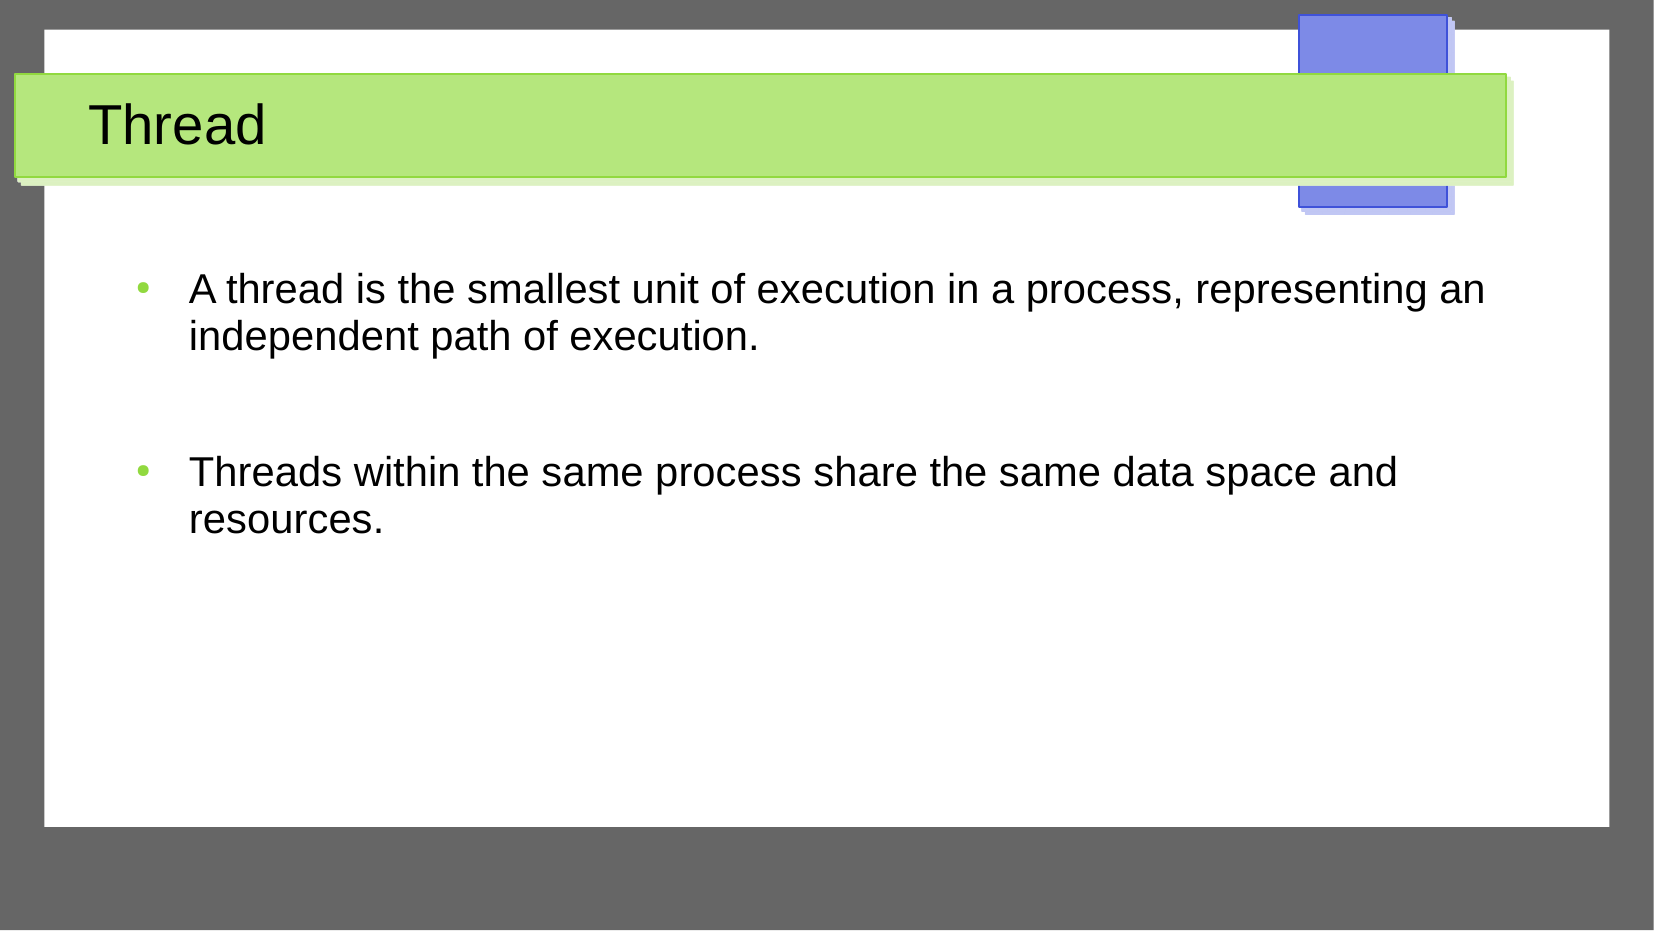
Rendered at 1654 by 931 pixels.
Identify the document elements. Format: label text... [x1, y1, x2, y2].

title Thread [88, 73, 1506, 178]
list A thread is the smallest unit of execution in a process, representing an independent path of execution. Threads within the same process share the same data space and resources. [118, 265, 1595, 857]
